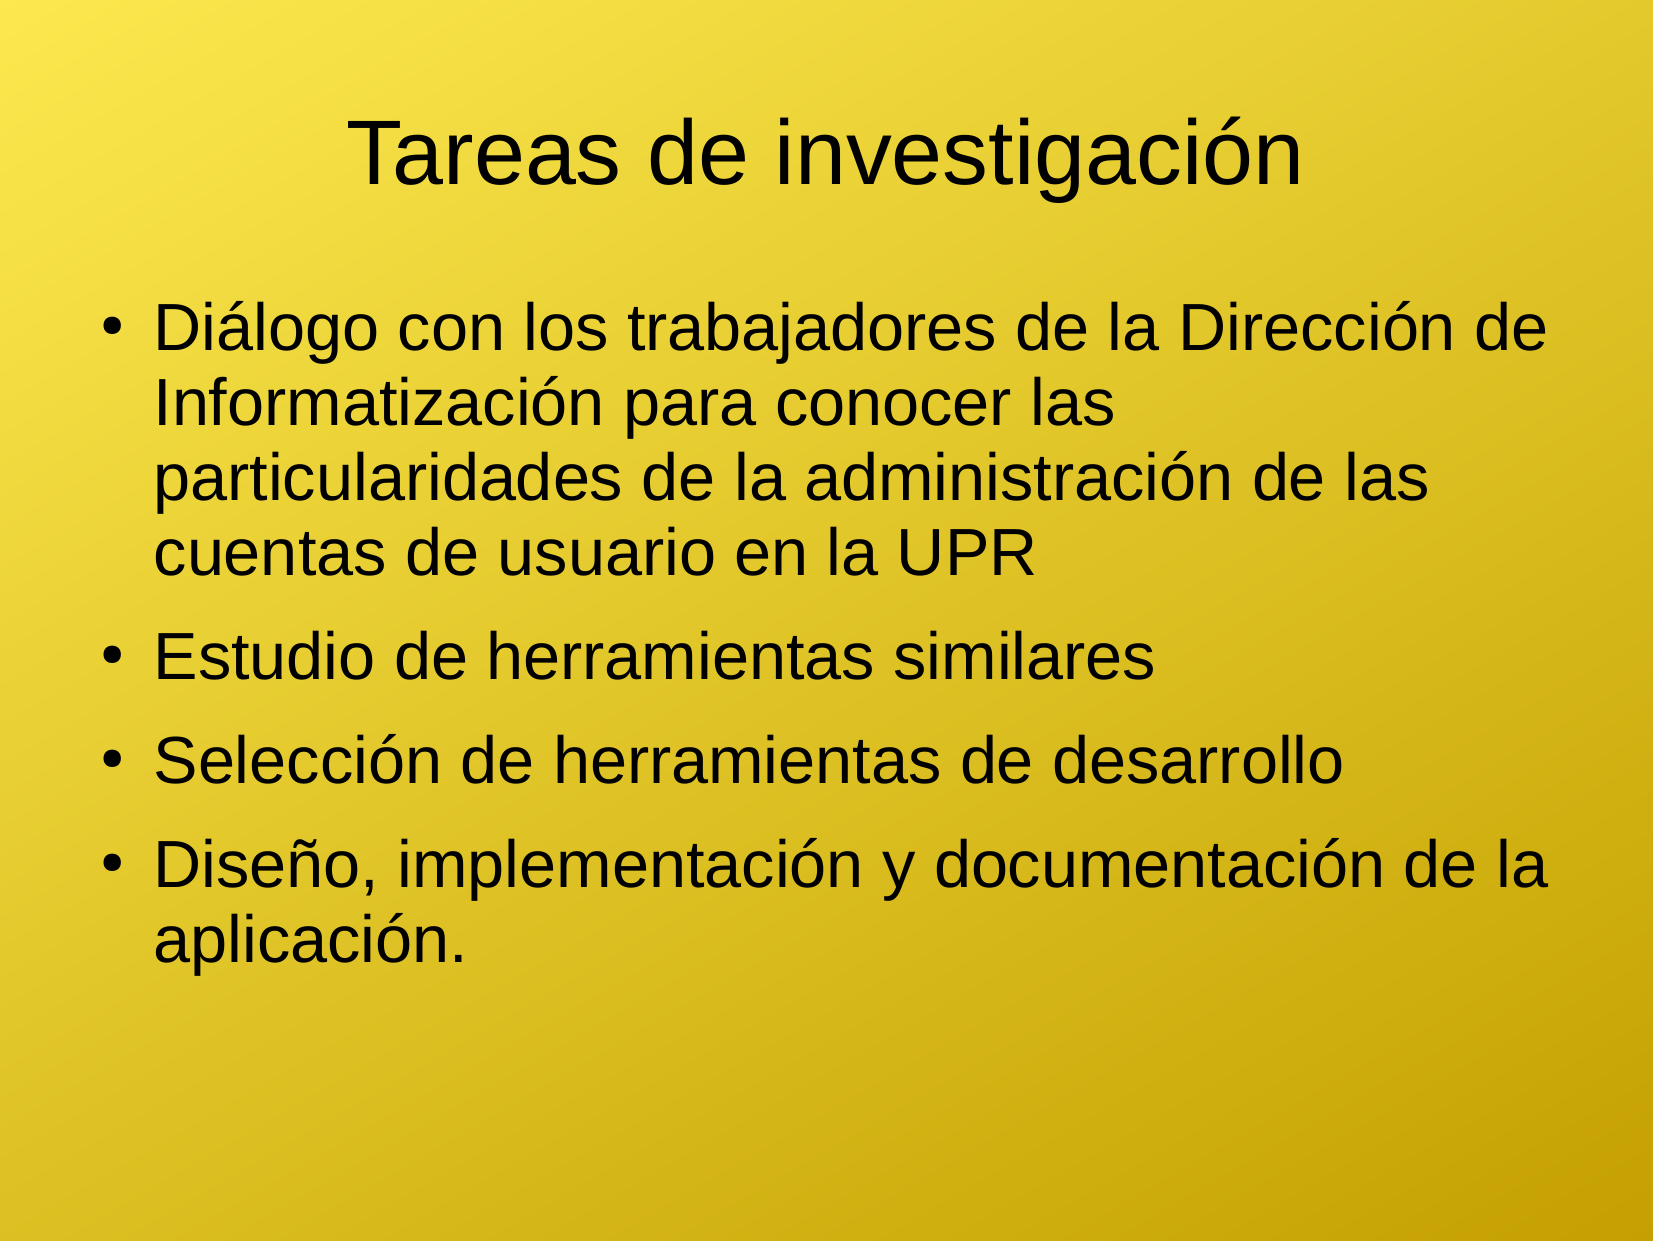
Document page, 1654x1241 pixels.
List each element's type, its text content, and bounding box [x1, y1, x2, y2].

title Tareas de investigación [82, 49, 1571, 257]
list Diálogo con los trabajadores de la Dirección de Informatización para conocer las particularidades de la administración de las cuentas de usuario en la UPR Estudio de herramientas similares Selección de herramientas de desarrollo Diseño, implementación y documentación de la aplicación. [82, 290, 1571, 1010]
